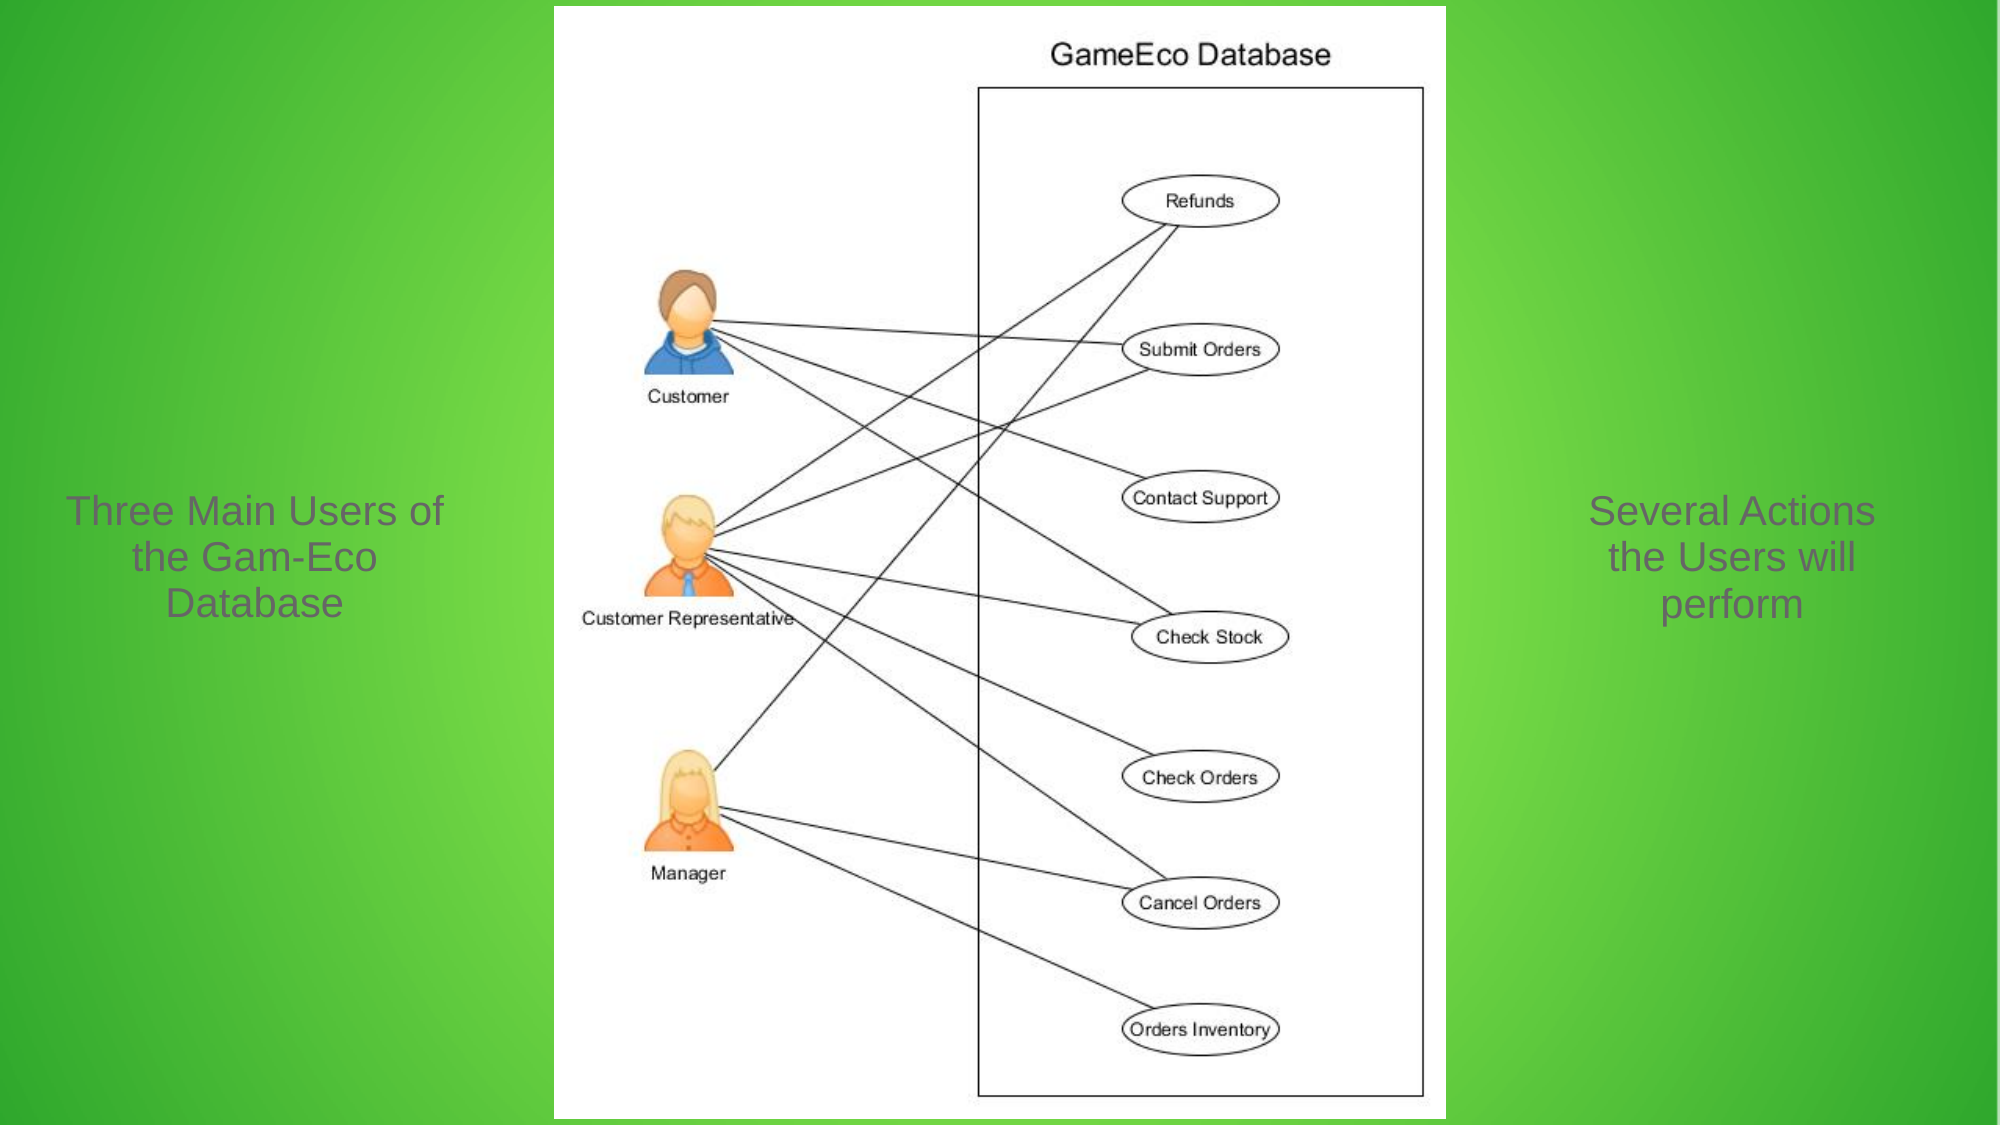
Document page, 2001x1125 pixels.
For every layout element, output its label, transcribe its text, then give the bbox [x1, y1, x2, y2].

text_box Three Main Users of the Gam-Eco Database [29, 479, 480, 750]
picture [0, 0, 2000, 1125]
text_box Several Actions the Users will perform [1544, 479, 1920, 636]
